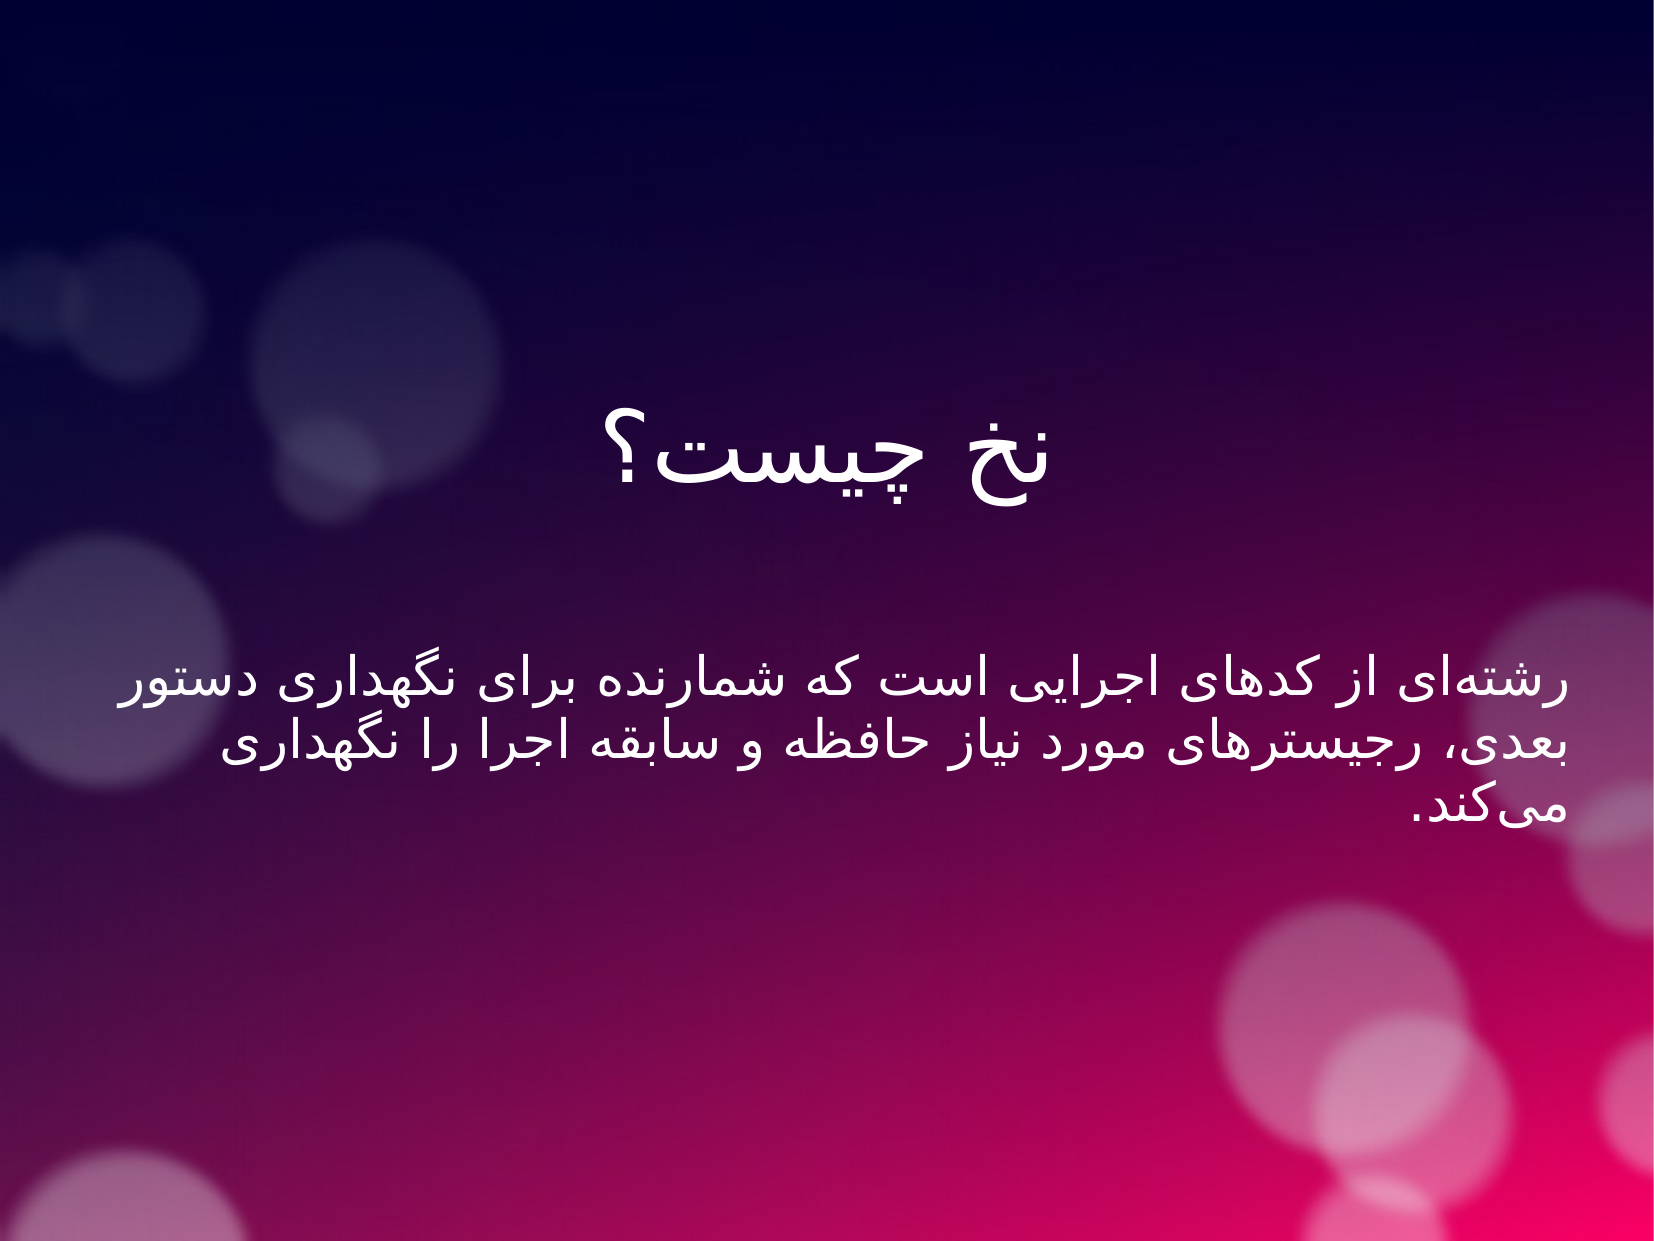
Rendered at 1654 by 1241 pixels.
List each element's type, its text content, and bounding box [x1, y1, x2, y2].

list رشته‌ای از کدهای اجرایی است که شمارنده برای نگهداری دستور بعدی، رجیسترهای مورد نیاز حافظه و سابقه اجرا را نگهداری می‌کند. [82, 645, 1571, 1099]
title نخ چیست؟ [82, 344, 1571, 552]
picture [0, 0, 1654, 1241]
